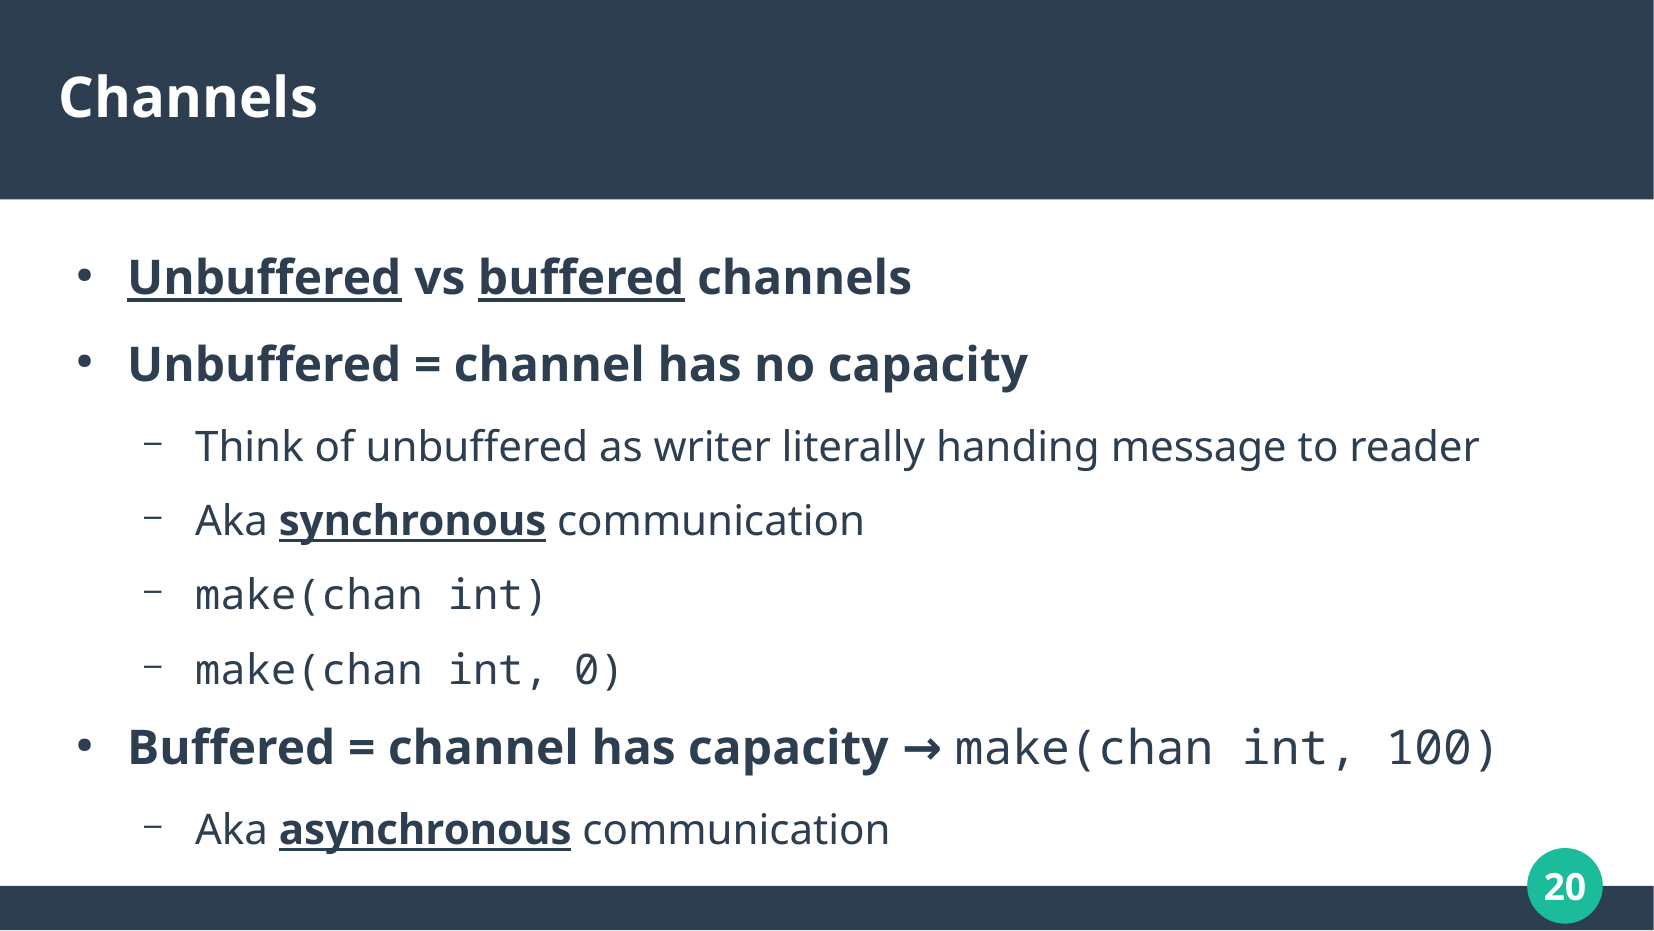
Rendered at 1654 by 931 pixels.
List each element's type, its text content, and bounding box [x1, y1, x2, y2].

title Channels [59, 37, 1595, 155]
list Unbuffered vs buffered channels Unbuffered = channel has no capacity Think of unbuffered as writer literally handing message to reader Aka synchronous communication make(chan int) make(chan int, 0) Buffered = channel has capacity → make(chan int, 100) Aka asynchronous communication [59, 243, 1595, 864]
